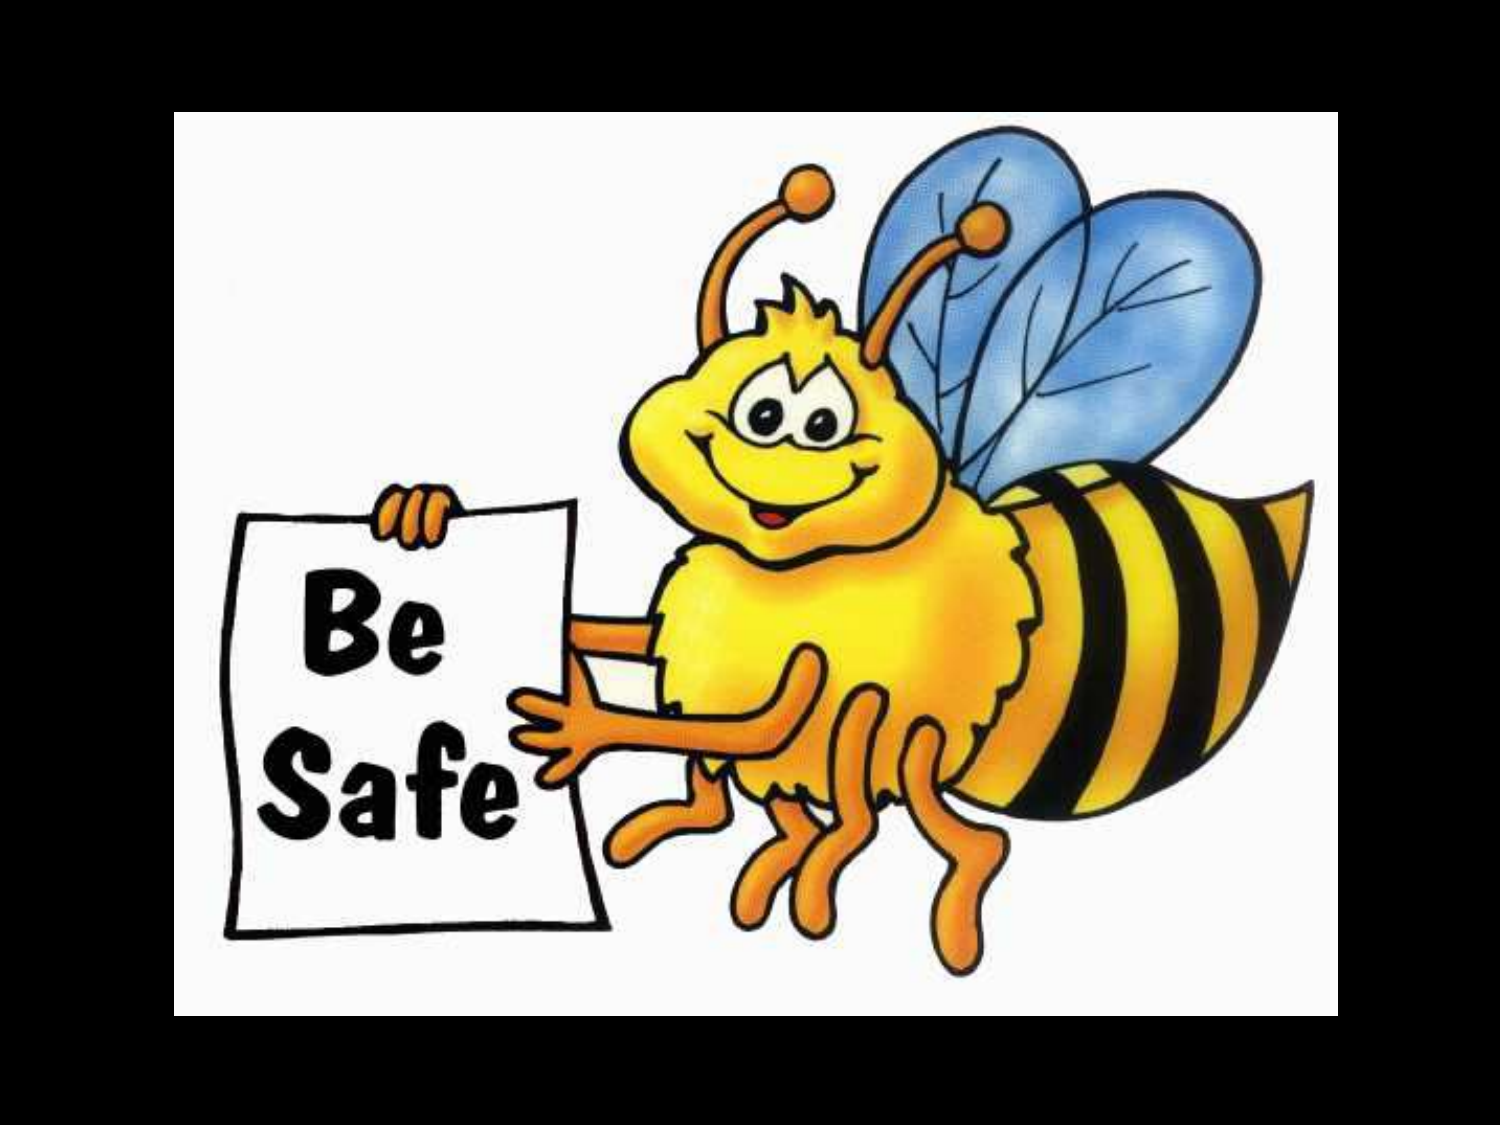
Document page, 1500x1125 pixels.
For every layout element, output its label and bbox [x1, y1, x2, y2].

picture [174, 112, 1338, 1016]
